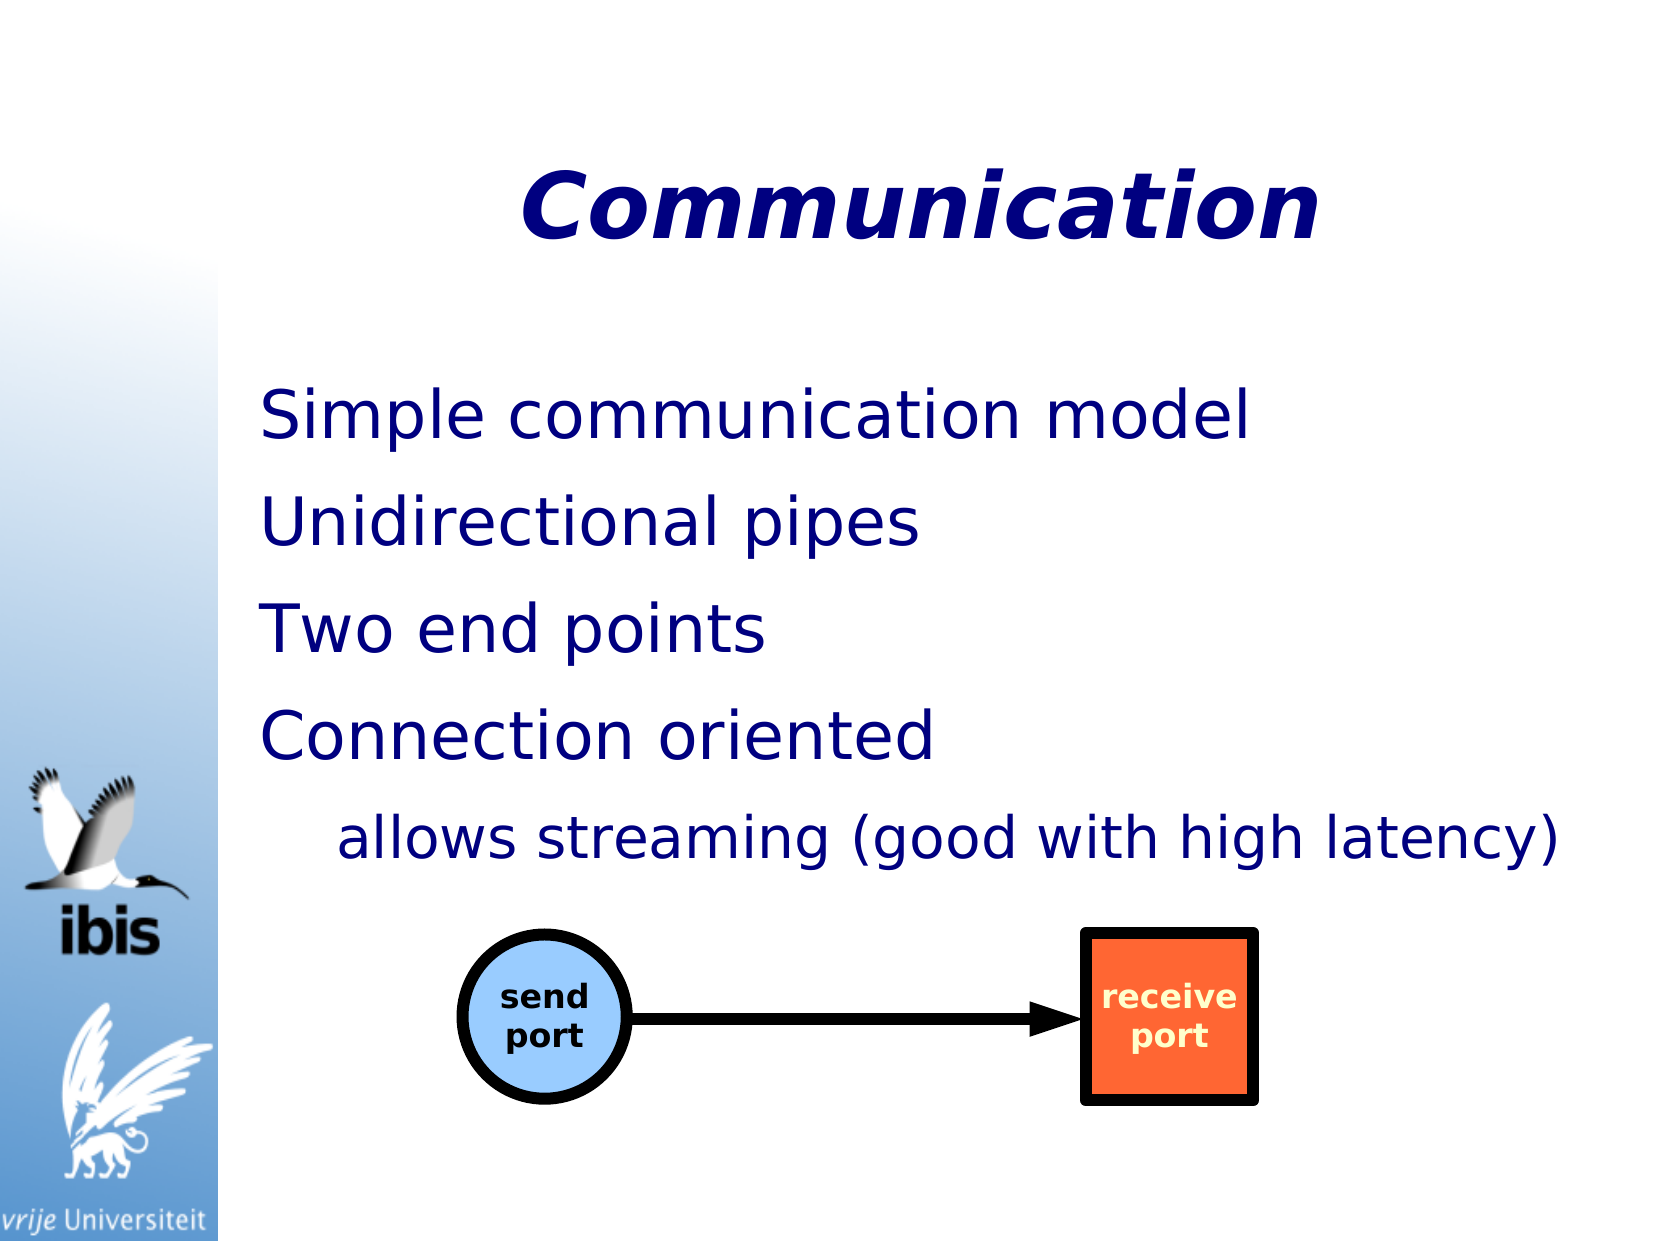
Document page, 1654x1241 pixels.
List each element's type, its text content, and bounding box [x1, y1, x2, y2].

text_box receive port [1085, 932, 1254, 1101]
picture [0, 0, 218, 1241]
text_box [357, 633, 361, 698]
text_box send port [462, 934, 627, 1099]
list Simple communication model Unidirectional pipes Two end points Connection oriented allows streaming (good with high latency) [241, 376, 1654, 1158]
title Communication [248, 102, 1597, 310]
